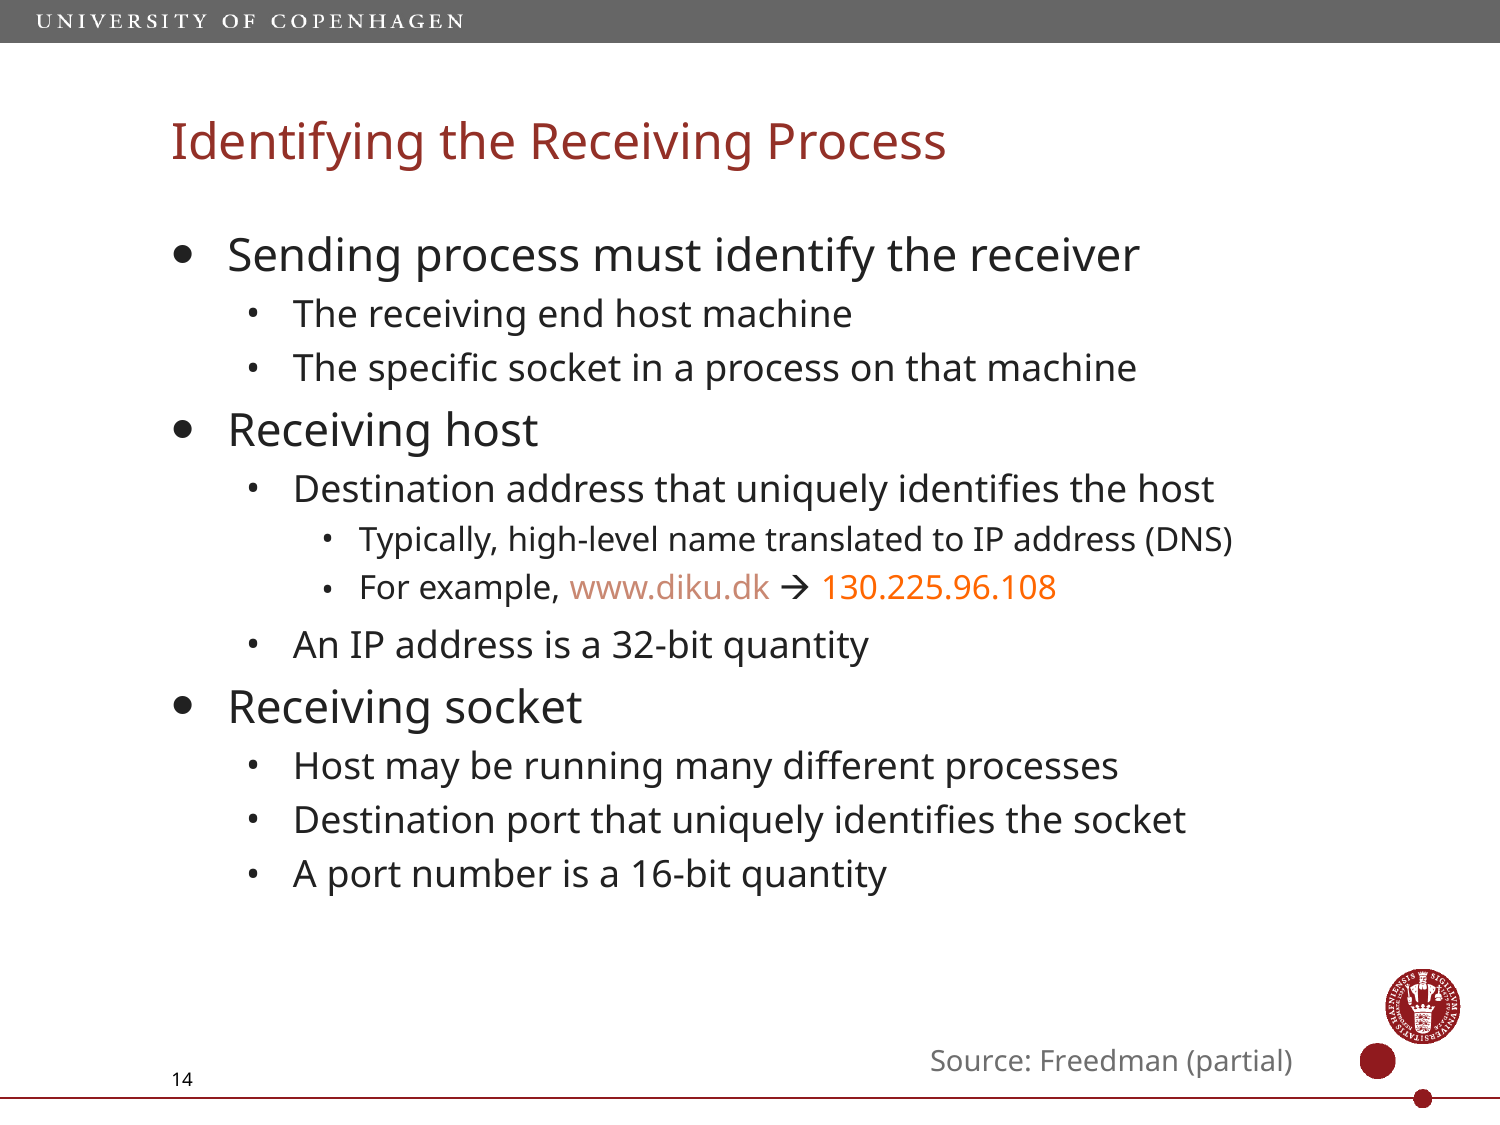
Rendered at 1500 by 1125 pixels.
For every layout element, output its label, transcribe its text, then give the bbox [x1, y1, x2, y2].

text_box Source: Freedman (partial) [915, 1034, 1365, 1086]
list Sending process must identify the receiver The receiving end host machine The specific socket in a process on that machine Receiving host Destination address that uniquely identifies the host Typically, high-level name translated to IP address (DNS) For example, www.diku.dk  130.225.96.108 An IP address is a 32-bit quantity Receiving socket Host may be running many different processes Destination port that uniquely identifies the socket A port number is a 16-bit quantity [171, 225, 1329, 900]
picture [0, 910, 1500, 1122]
text_box <number> [171, 1067, 522, 1092]
title Identifying the Receiving Process [171, 75, 1329, 171]
